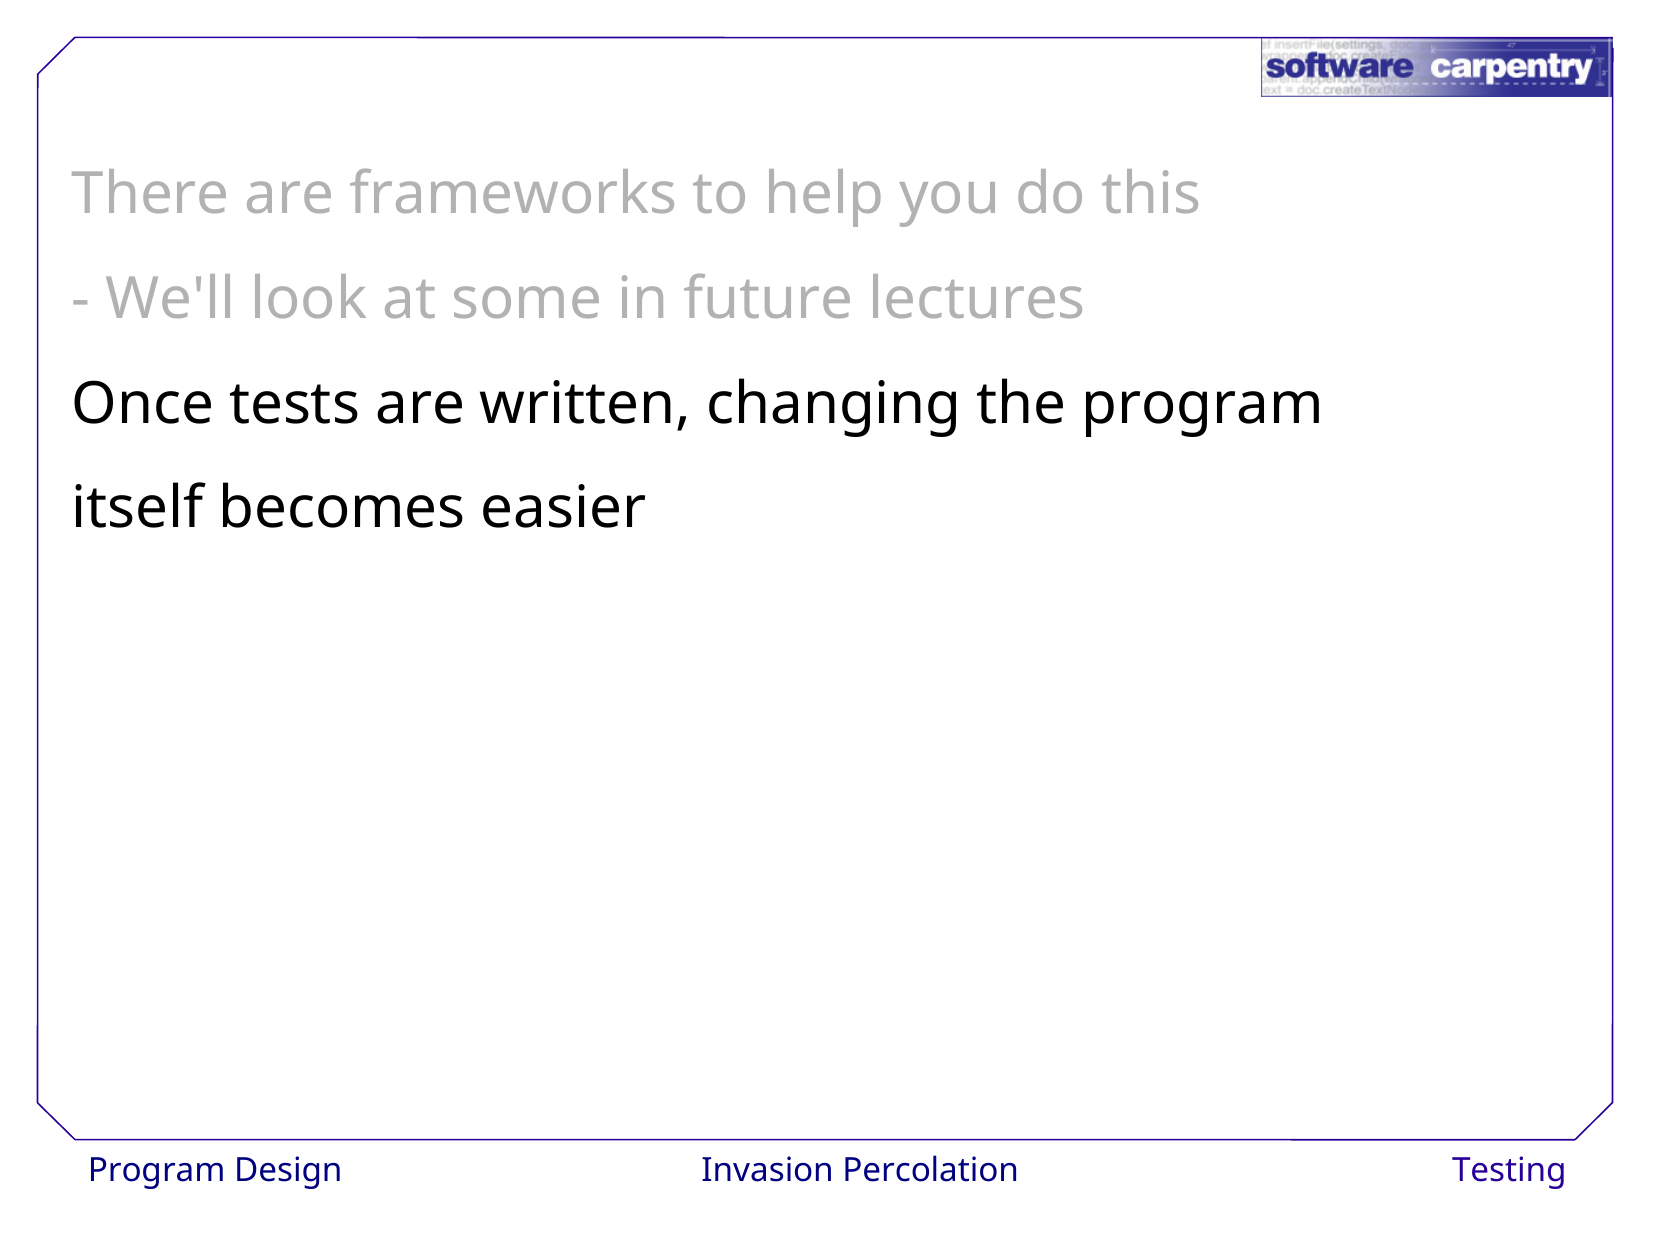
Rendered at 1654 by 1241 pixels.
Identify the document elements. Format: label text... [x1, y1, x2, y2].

picture [1261, 39, 1613, 97]
text_box There are frameworks to help you do this - We'll look at some in future lectures Once tests are written, changing the program itself becomes easier [56, 112, 1489, 548]
